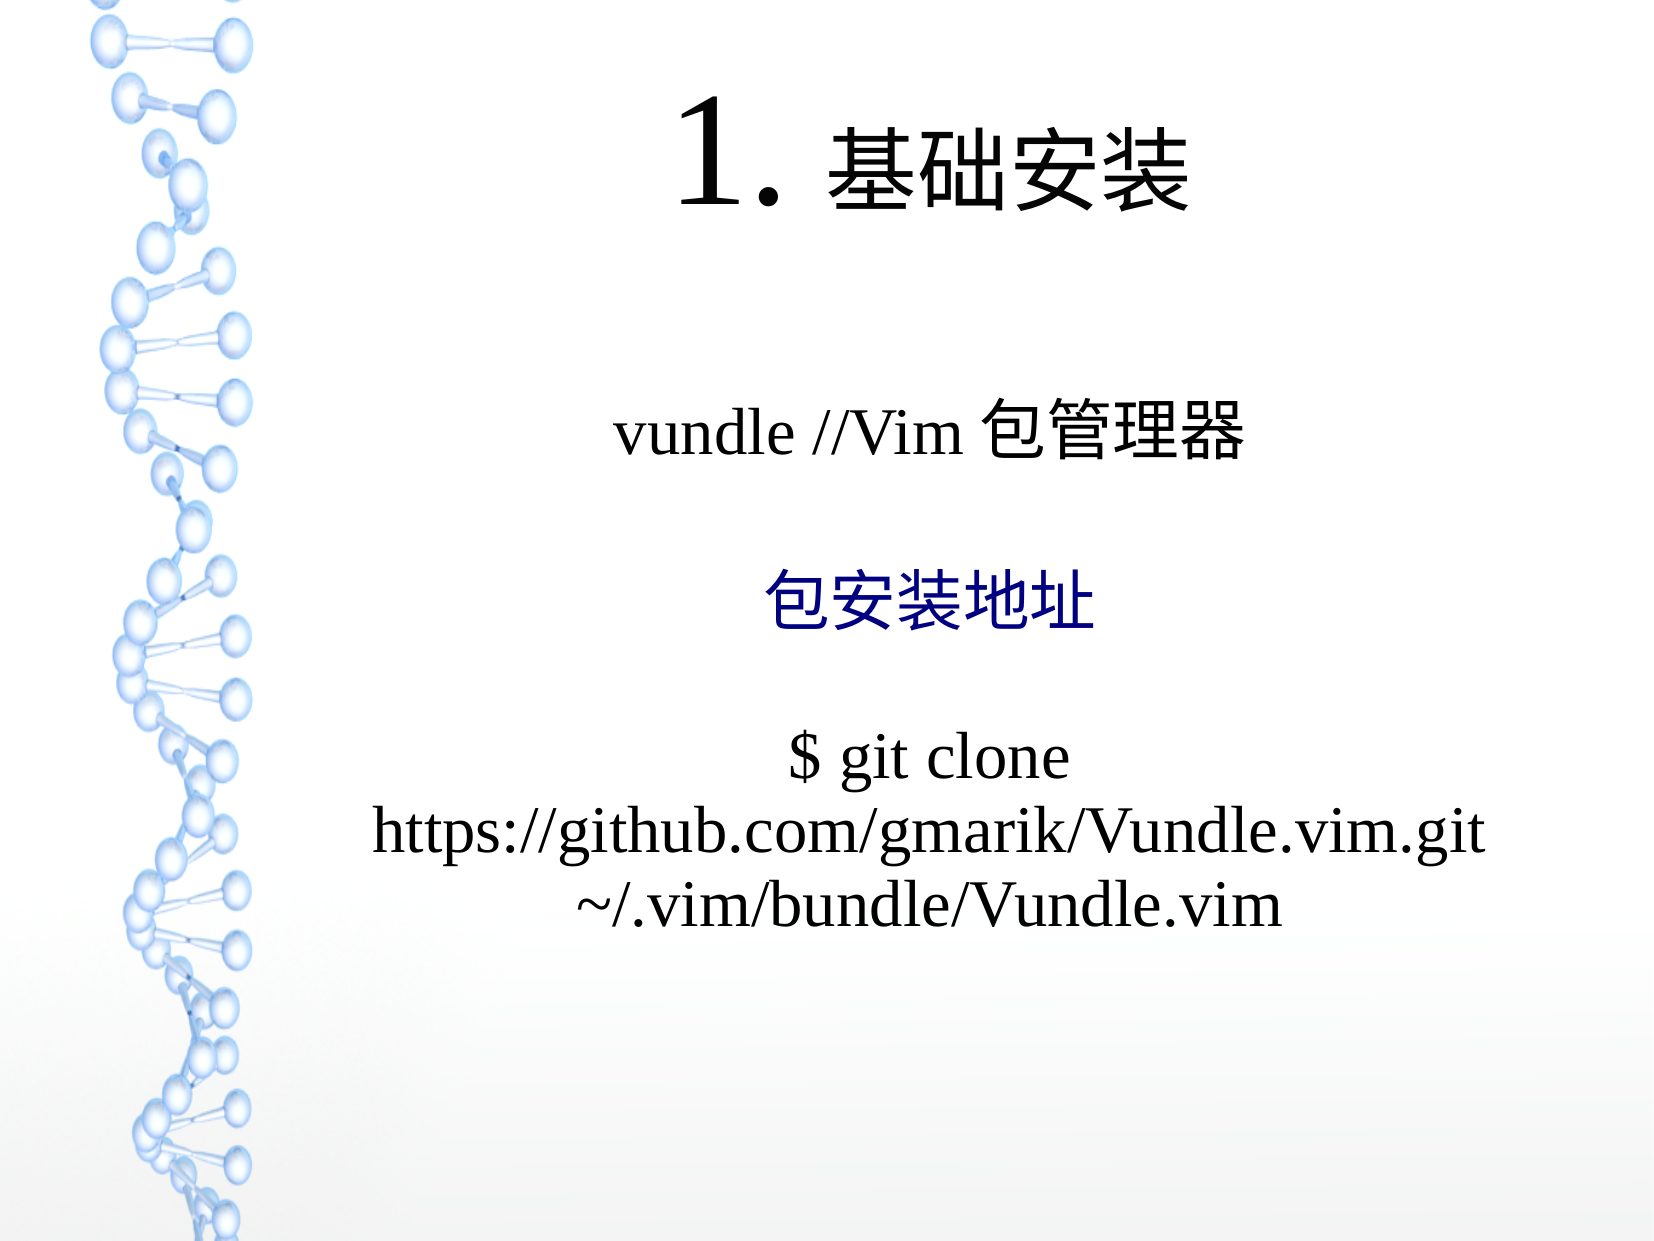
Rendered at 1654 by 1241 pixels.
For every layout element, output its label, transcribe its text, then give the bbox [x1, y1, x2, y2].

subtitle vundle //Vim包管理器 包安装地址 $ git clone https://github.com/gmarik/Vundle.vim.git ~/.vim/bundle/Vundle.vim [265, 299, 1595, 1019]
title 1.基础安装 [265, 47, 1595, 252]
picture [0, 0, 1654, 1241]
